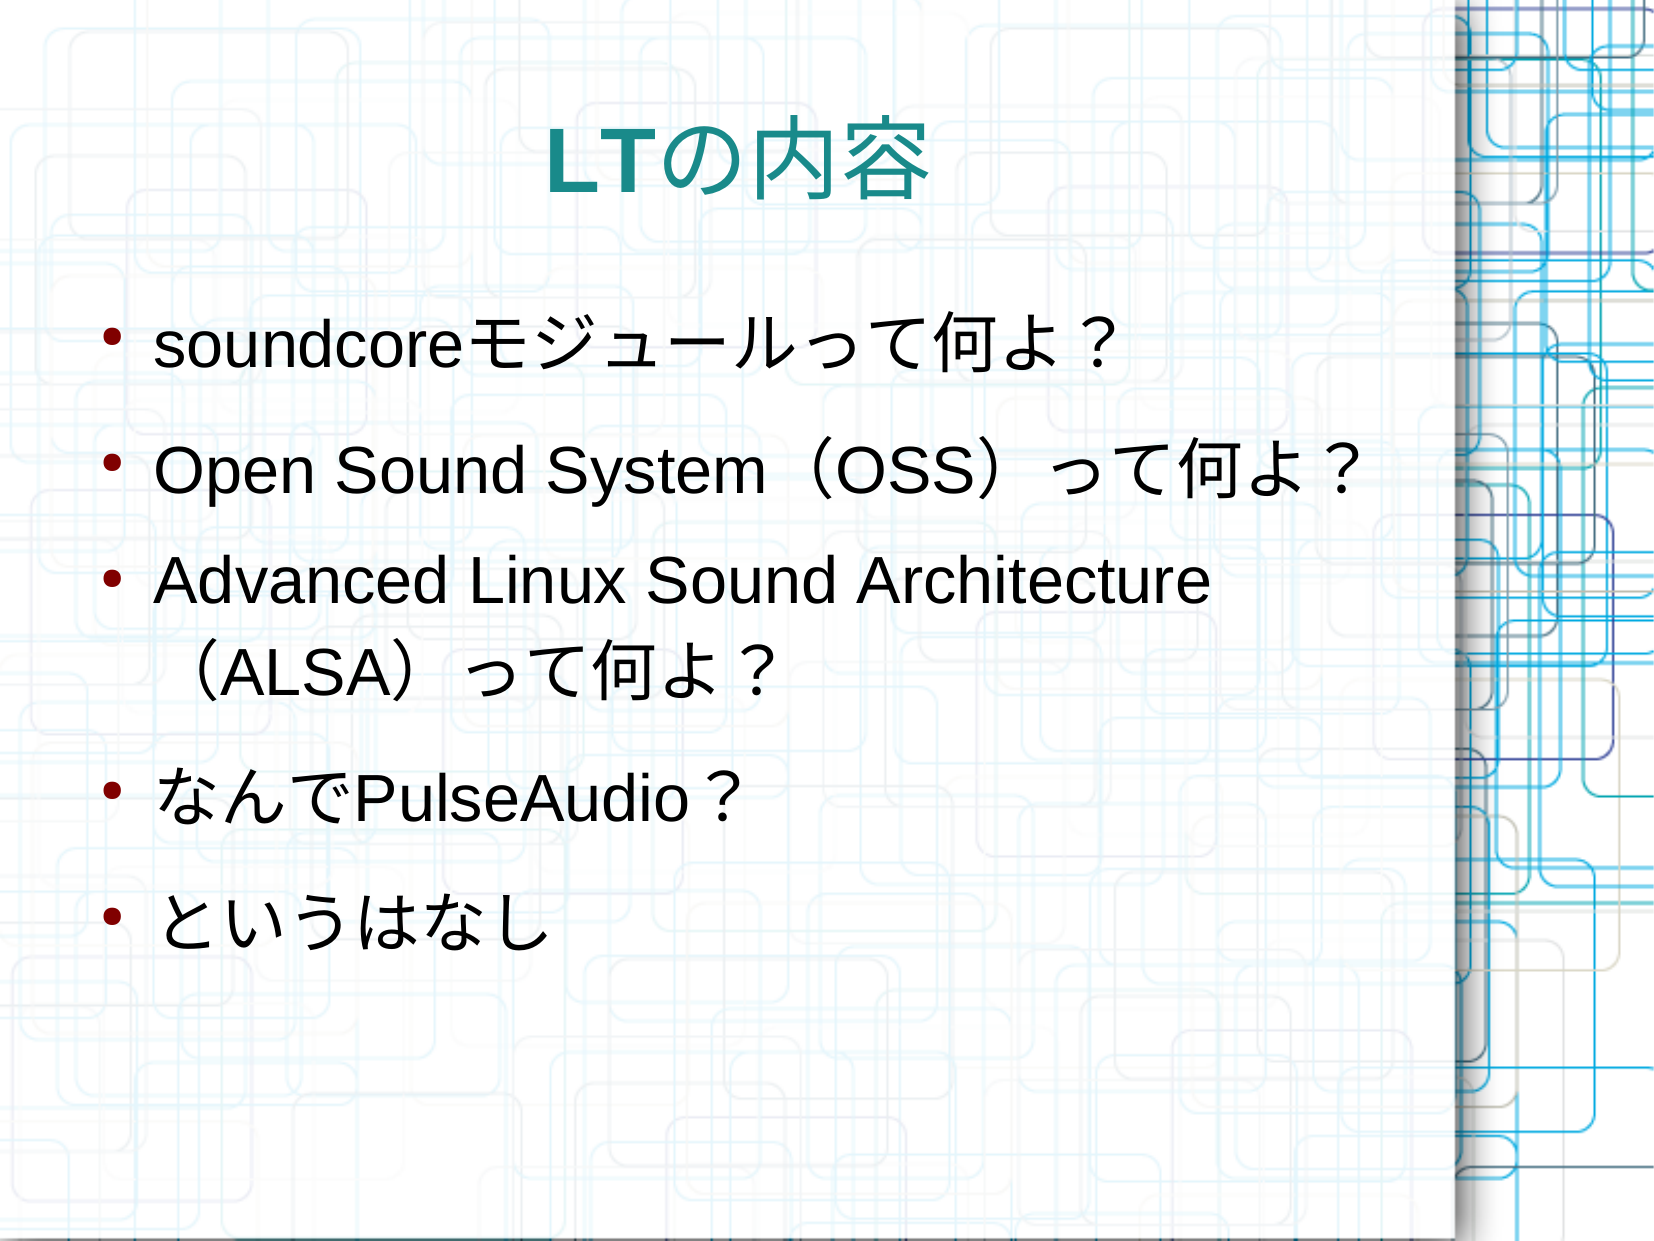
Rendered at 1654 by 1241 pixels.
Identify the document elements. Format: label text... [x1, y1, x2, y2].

list soundcoreモジュールって何よ？ Open Sound System（OSS）って何よ？ Advanced Linux Sound Architecture （ALSA）って何よ？ なんでPulseAudio？ というはなし [82, 290, 1418, 1010]
picture [0, 0, 1654, 1241]
title LTの内容 [59, 49, 1418, 257]
